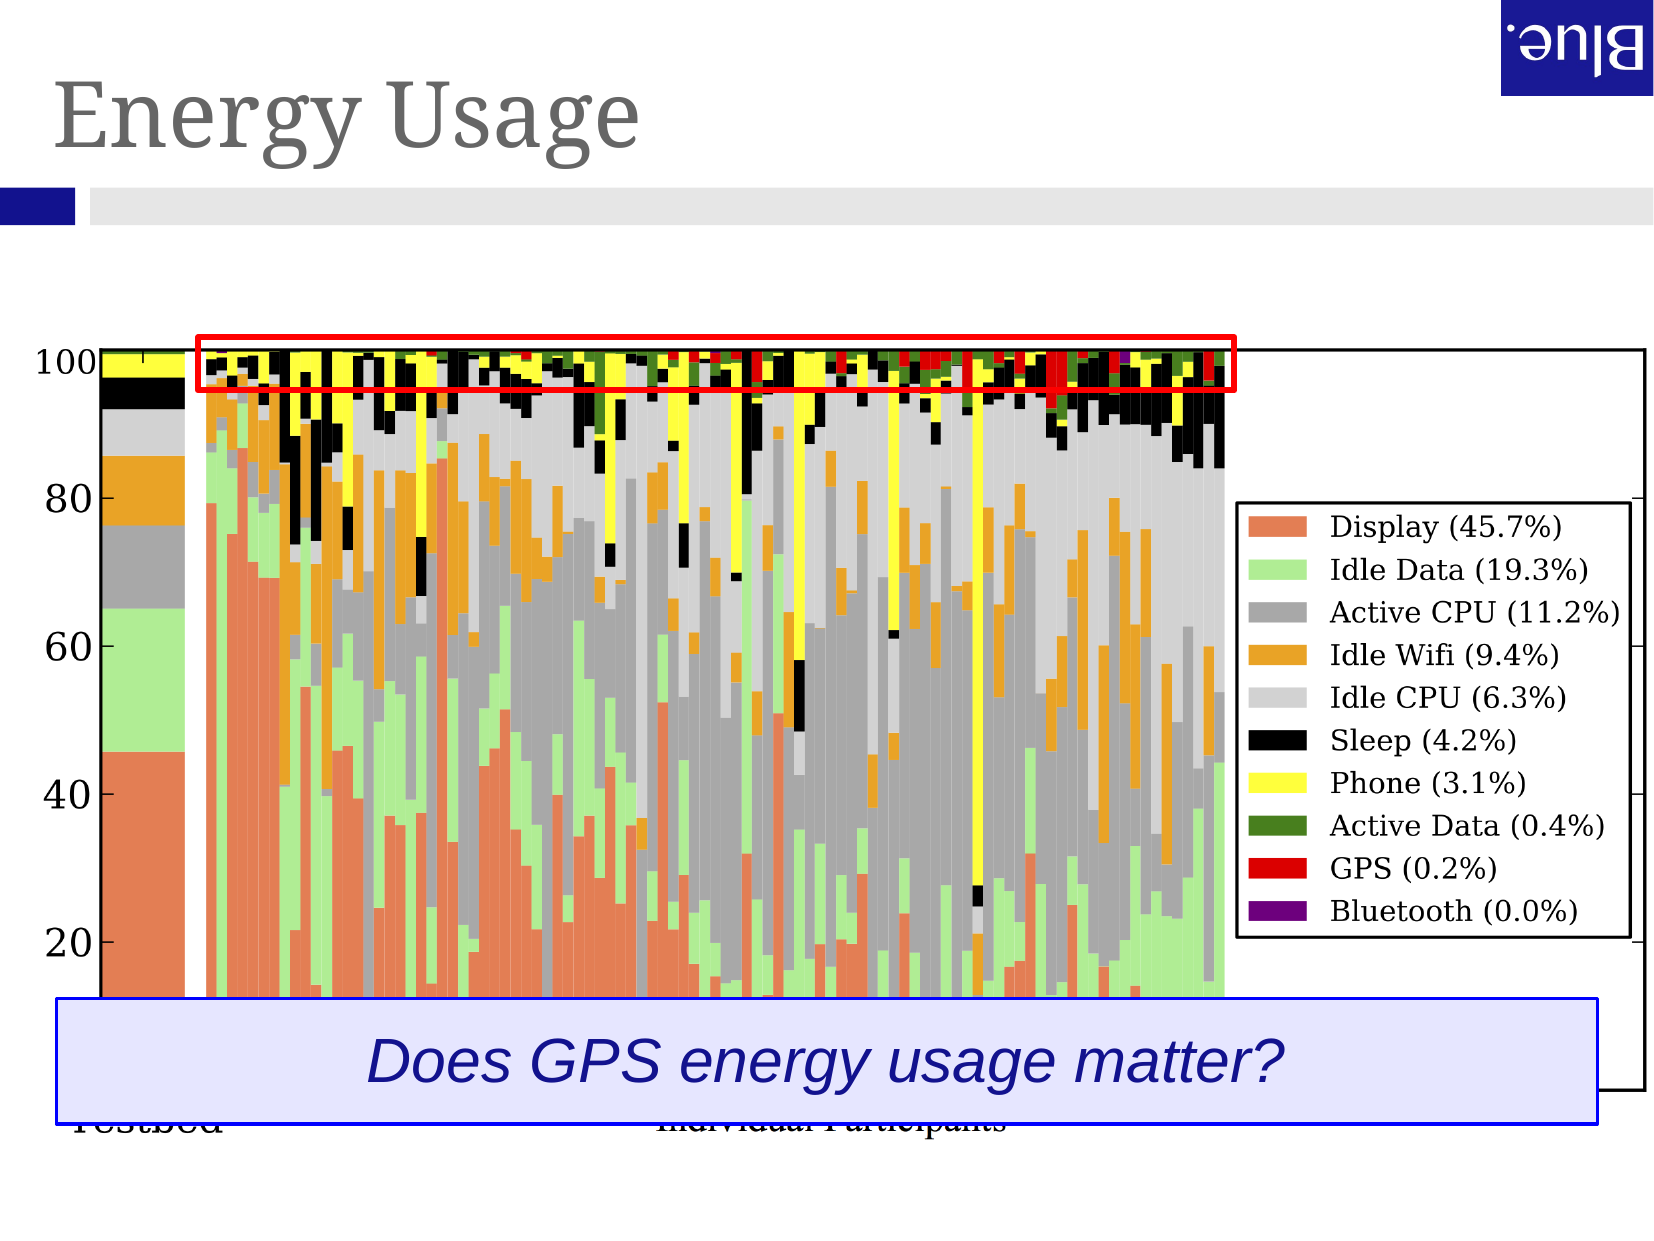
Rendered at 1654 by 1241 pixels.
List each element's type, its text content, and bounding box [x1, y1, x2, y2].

text_box Does GPS energy usage matter? [56, 998, 1598, 1124]
picture [1501, 0, 1654, 96]
title Energy Usage [37, 37, 1613, 188]
picture [31, 338, 1654, 1144]
picture [201, 340, 1231, 387]
